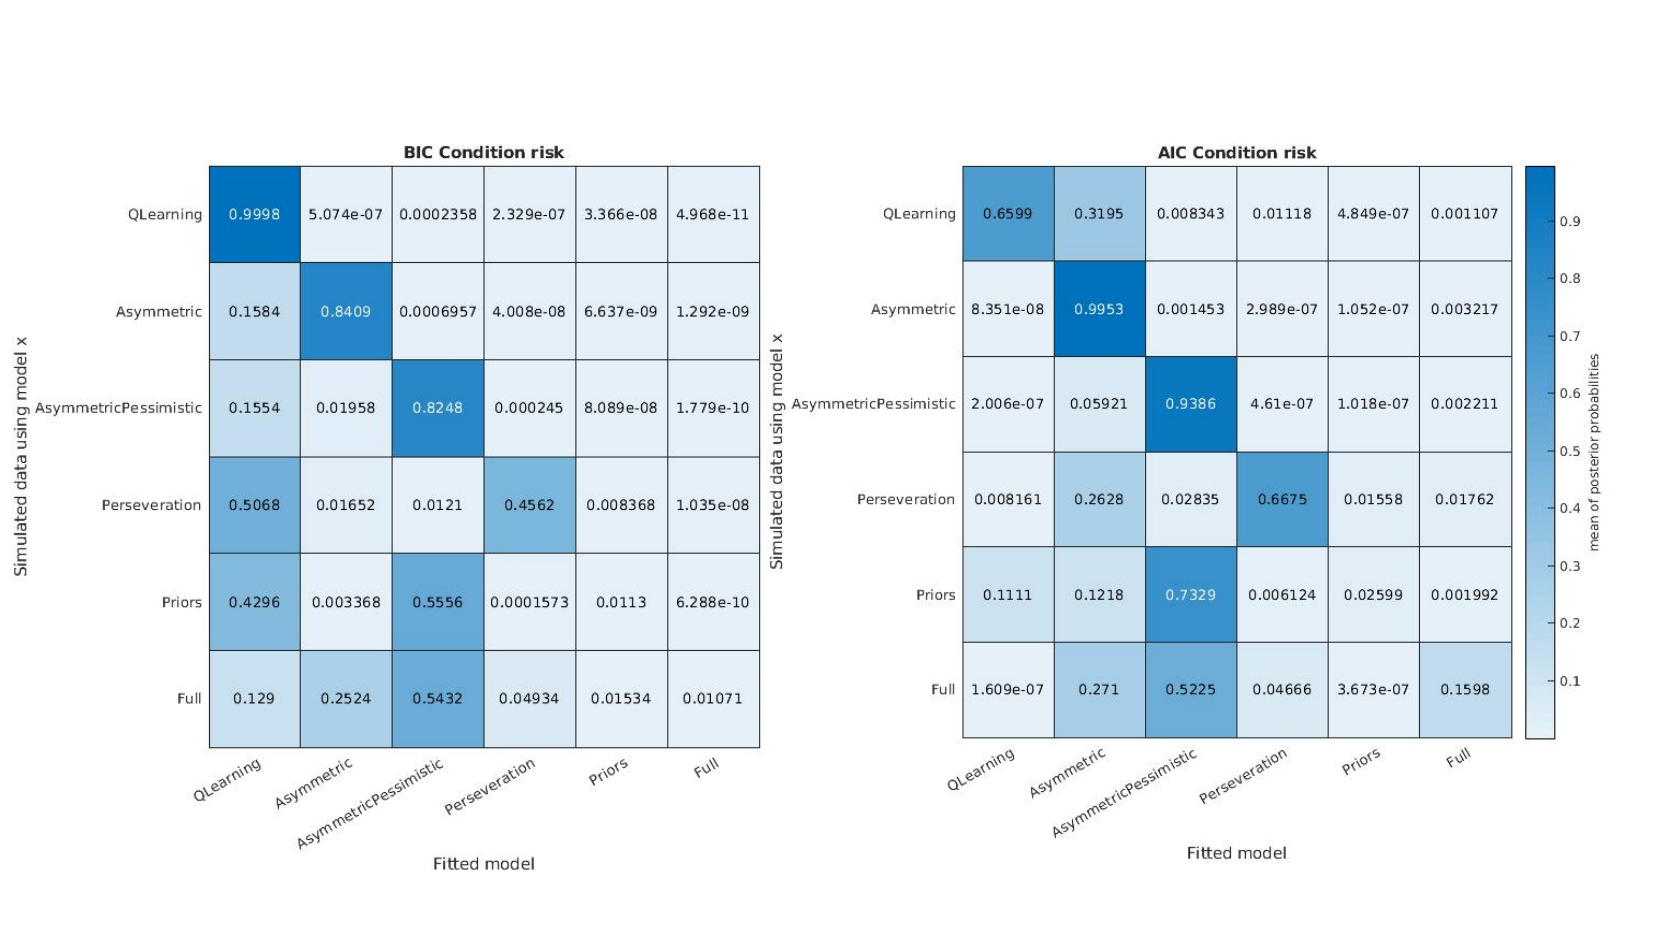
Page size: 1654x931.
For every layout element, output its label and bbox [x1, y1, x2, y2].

picture [11, 109, 1637, 875]
